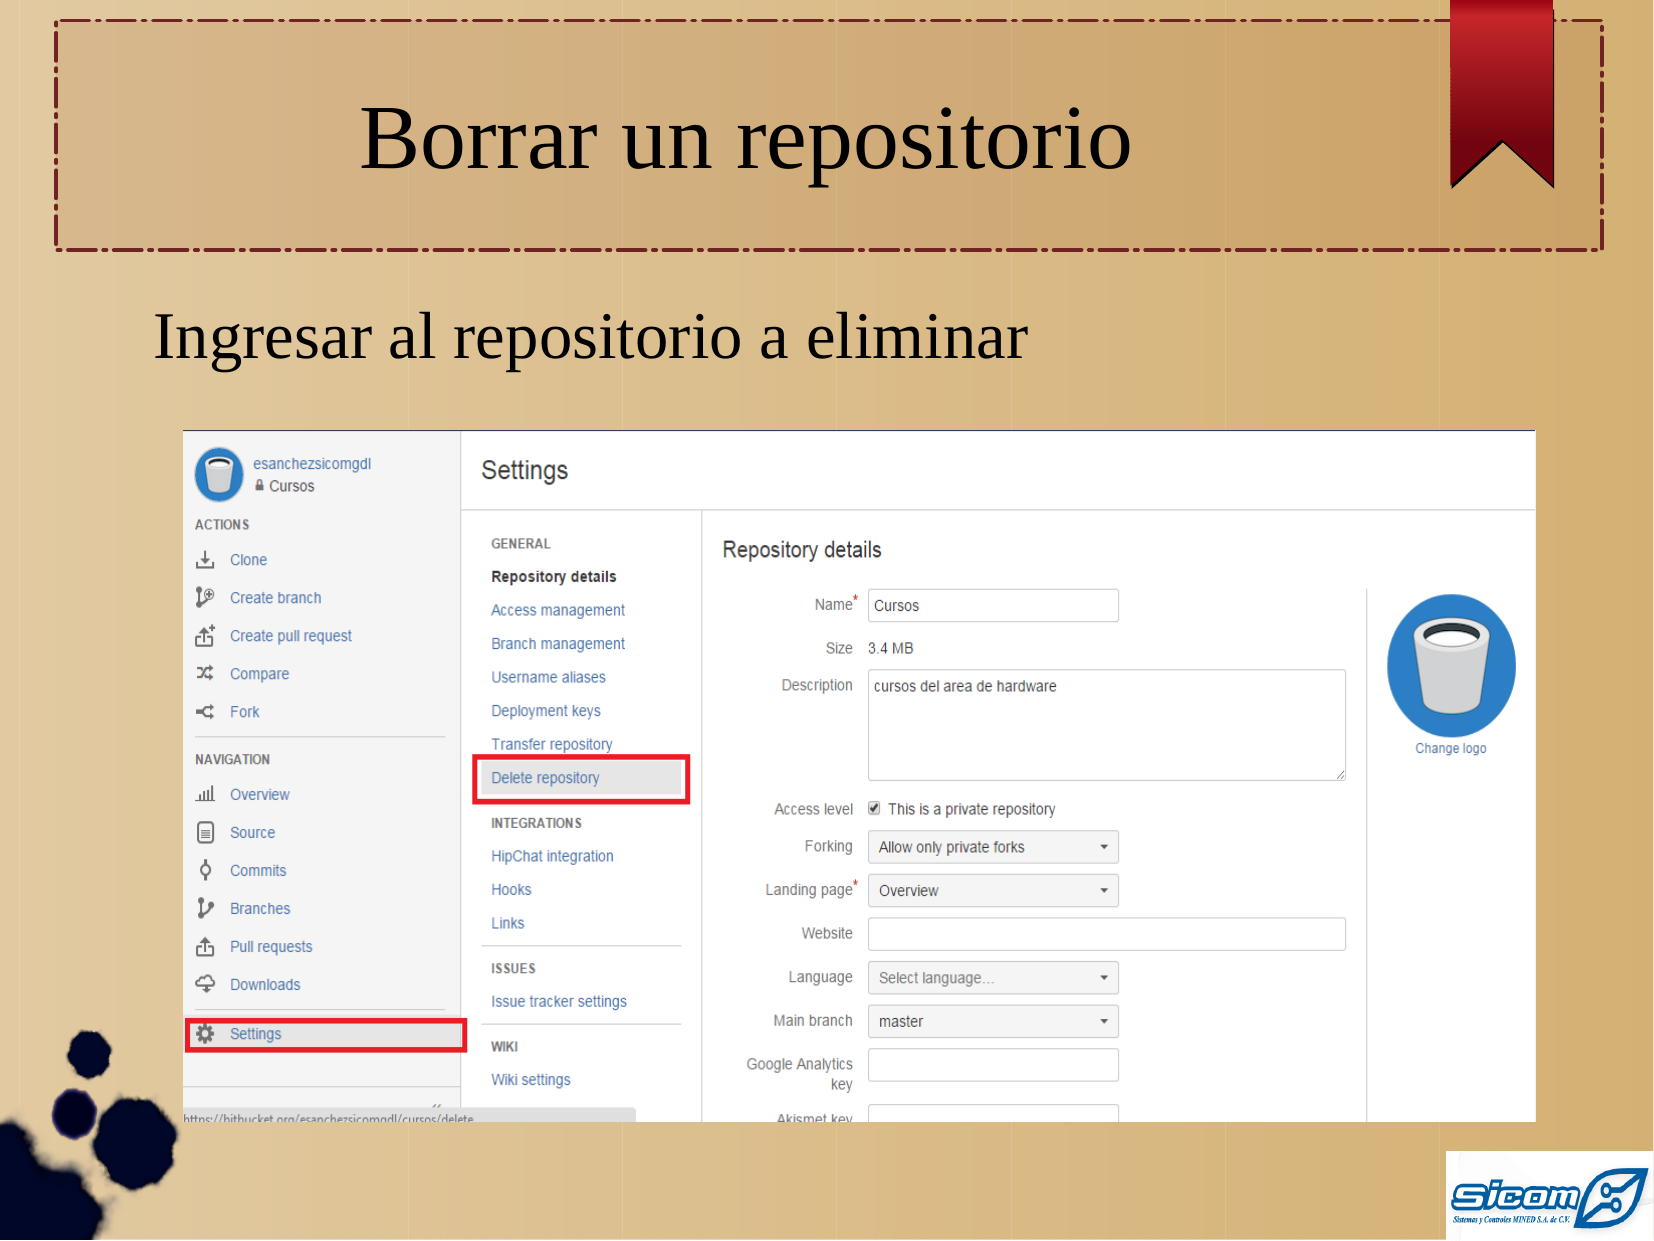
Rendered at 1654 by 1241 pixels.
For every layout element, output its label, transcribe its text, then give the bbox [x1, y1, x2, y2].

picture [1446, 1151, 1654, 1241]
title Borrar un repositorio [82, 47, 1412, 229]
list Ingresar al repositorio a eliminar [82, 299, 1571, 1019]
picture [183, 430, 1536, 1123]
